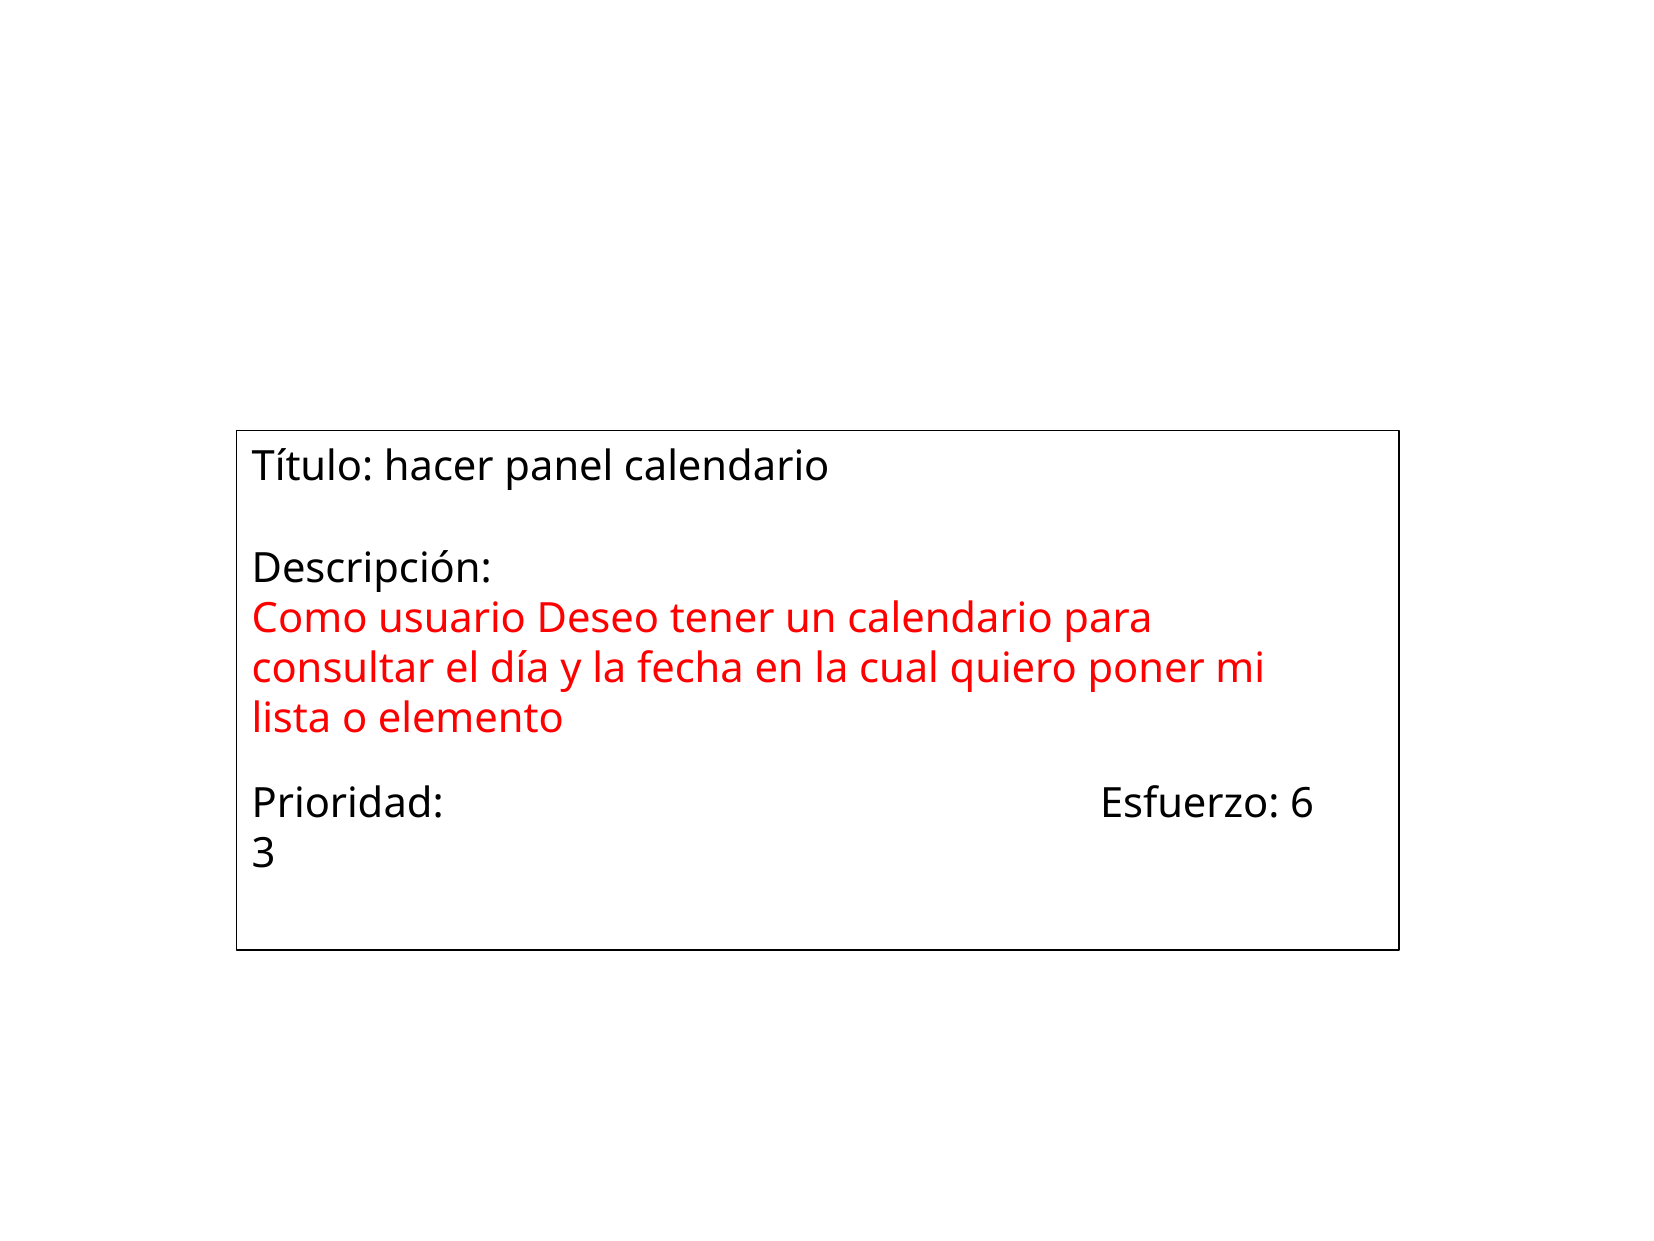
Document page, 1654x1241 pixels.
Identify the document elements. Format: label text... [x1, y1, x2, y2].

text_box Título: hacer panel calendario Descripción: Como usuario Deseo tener un calendario para consultar el día y la fecha en la cual quiero poner mi lista o elemento [251, 436, 1344, 741]
text_box Prioridad: 3 [251, 773, 446, 876]
text_box Esfuerzo: 6 [1100, 773, 1337, 826]
